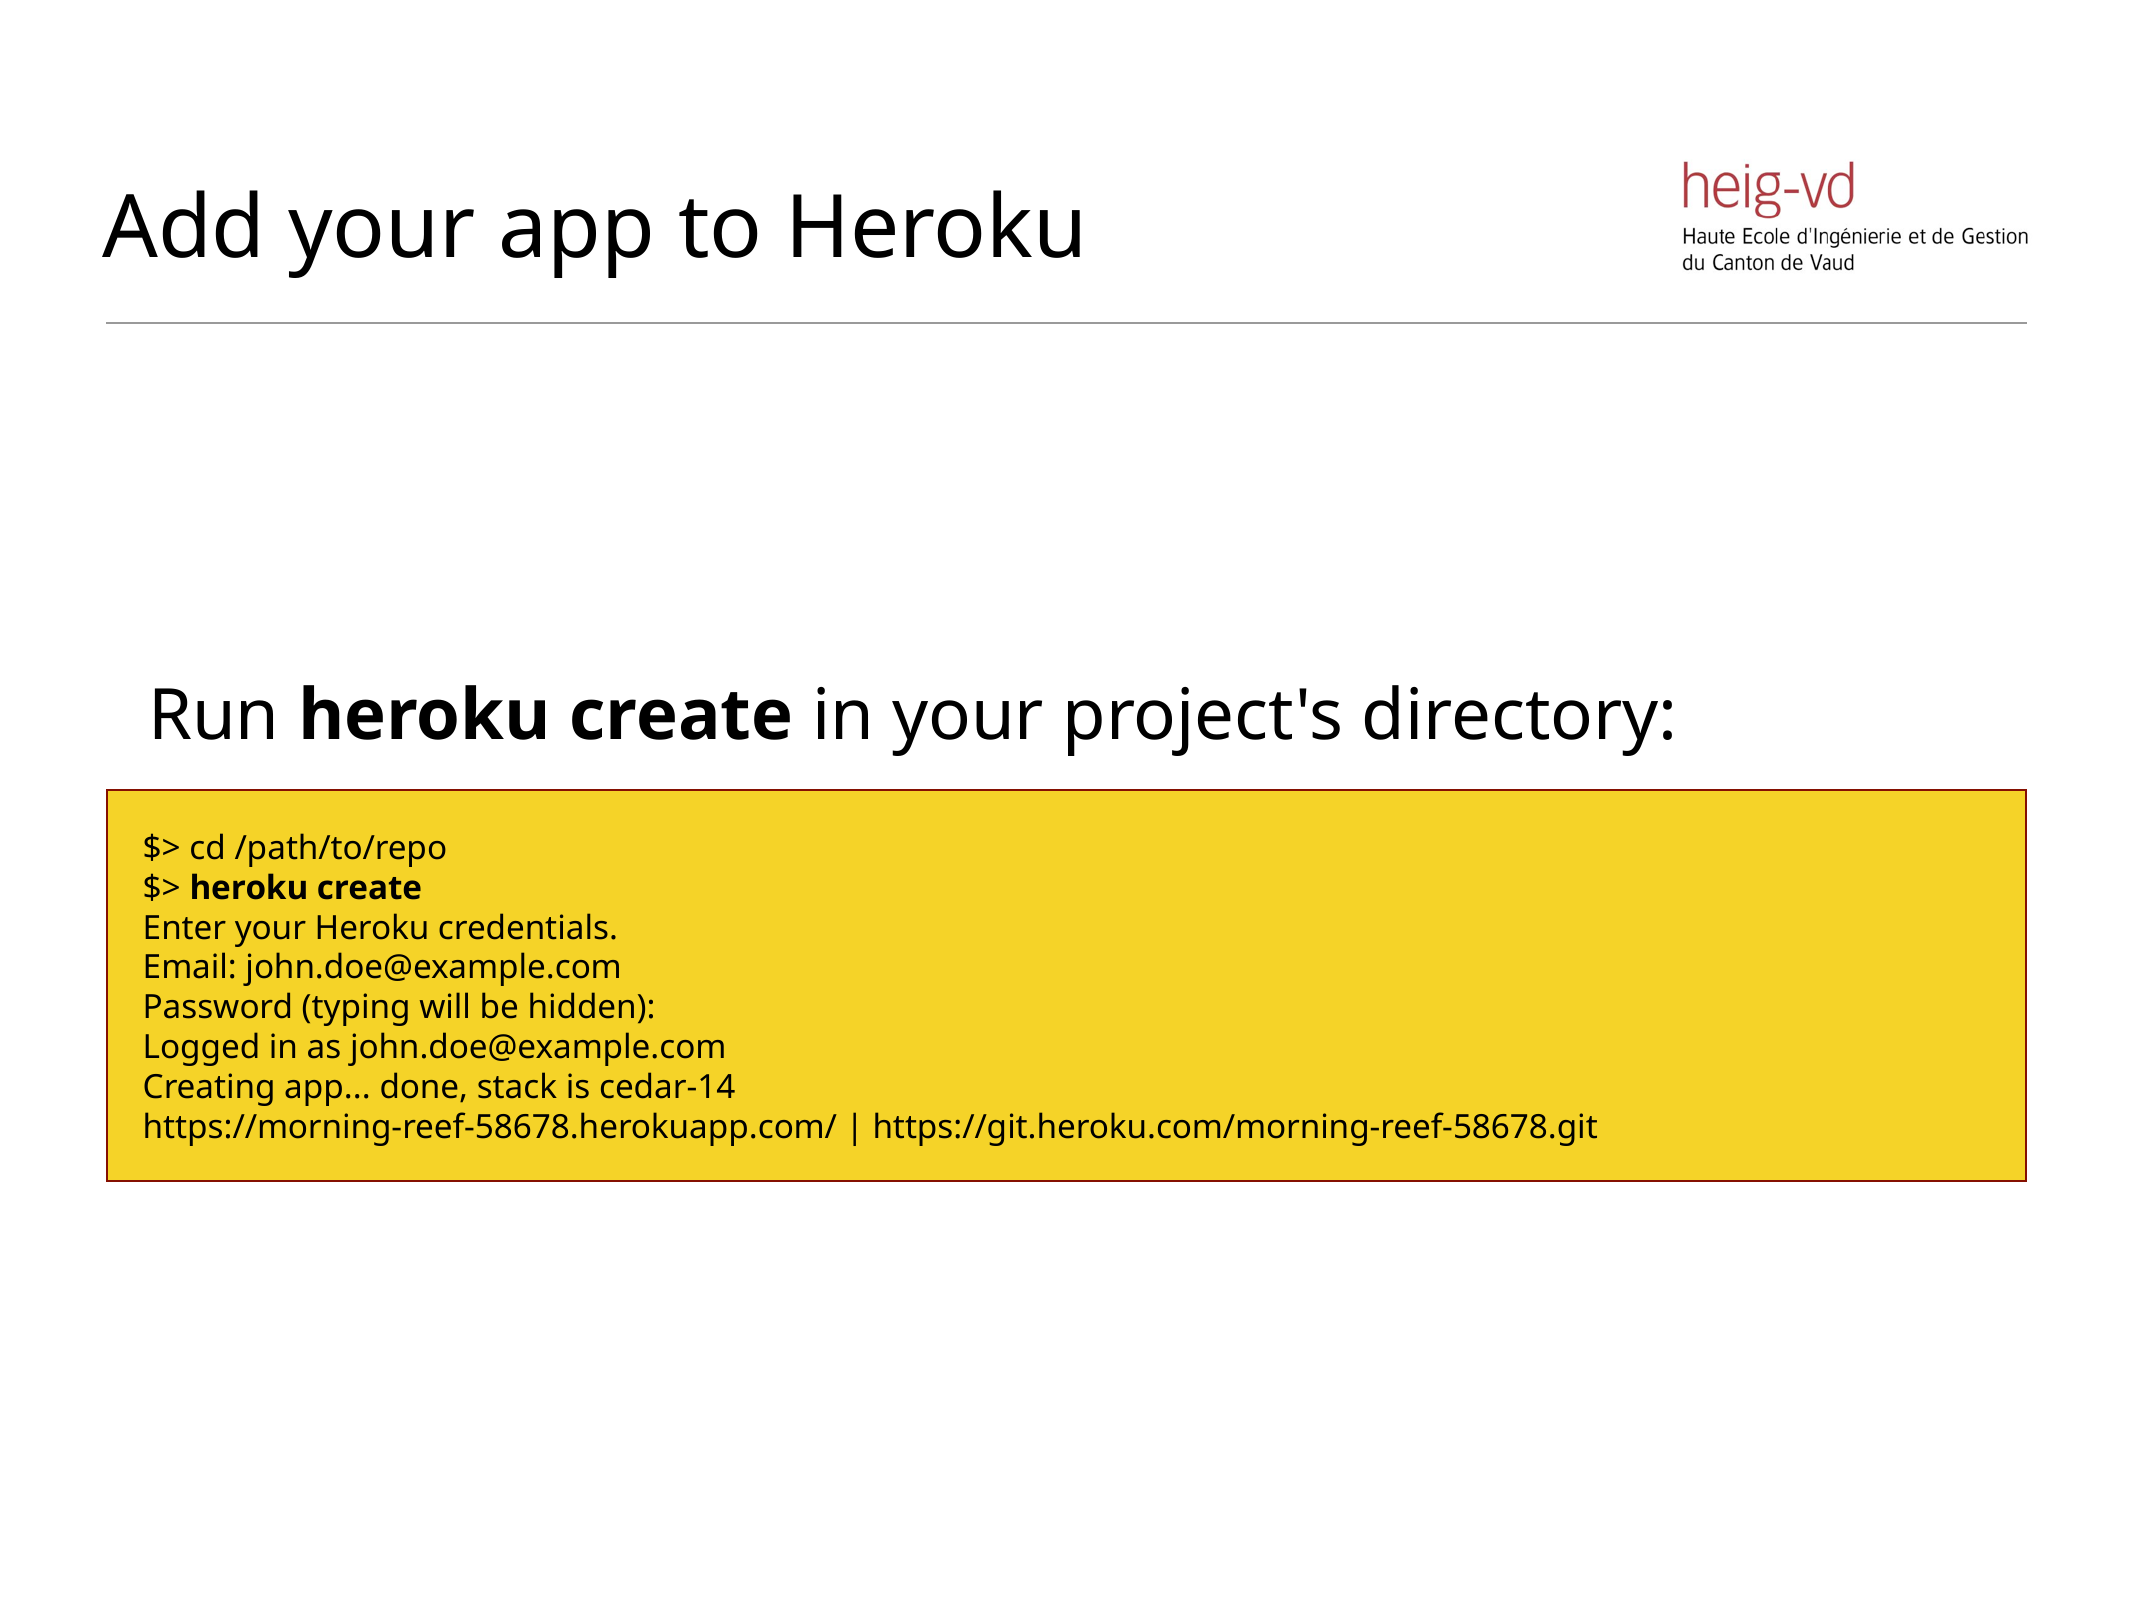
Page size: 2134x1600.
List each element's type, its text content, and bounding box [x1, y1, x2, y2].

title Add your app to Heroku [93, 54, 2040, 284]
text_box Run heroku create in your project's directory: [139, 660, 1994, 762]
text_box $> cd /path/to/repo $> heroku create Enter your Heroku credentials. Email: john.doe@example.com Password (typing will be hidden): Logged in as john.doe@example.com Creating app... done, stack is cedar-14 https://morning-reef-58678.herokuapp.com/ | https://git.heroku.com/morning-reef-58678.git [107, 790, 2027, 1181]
